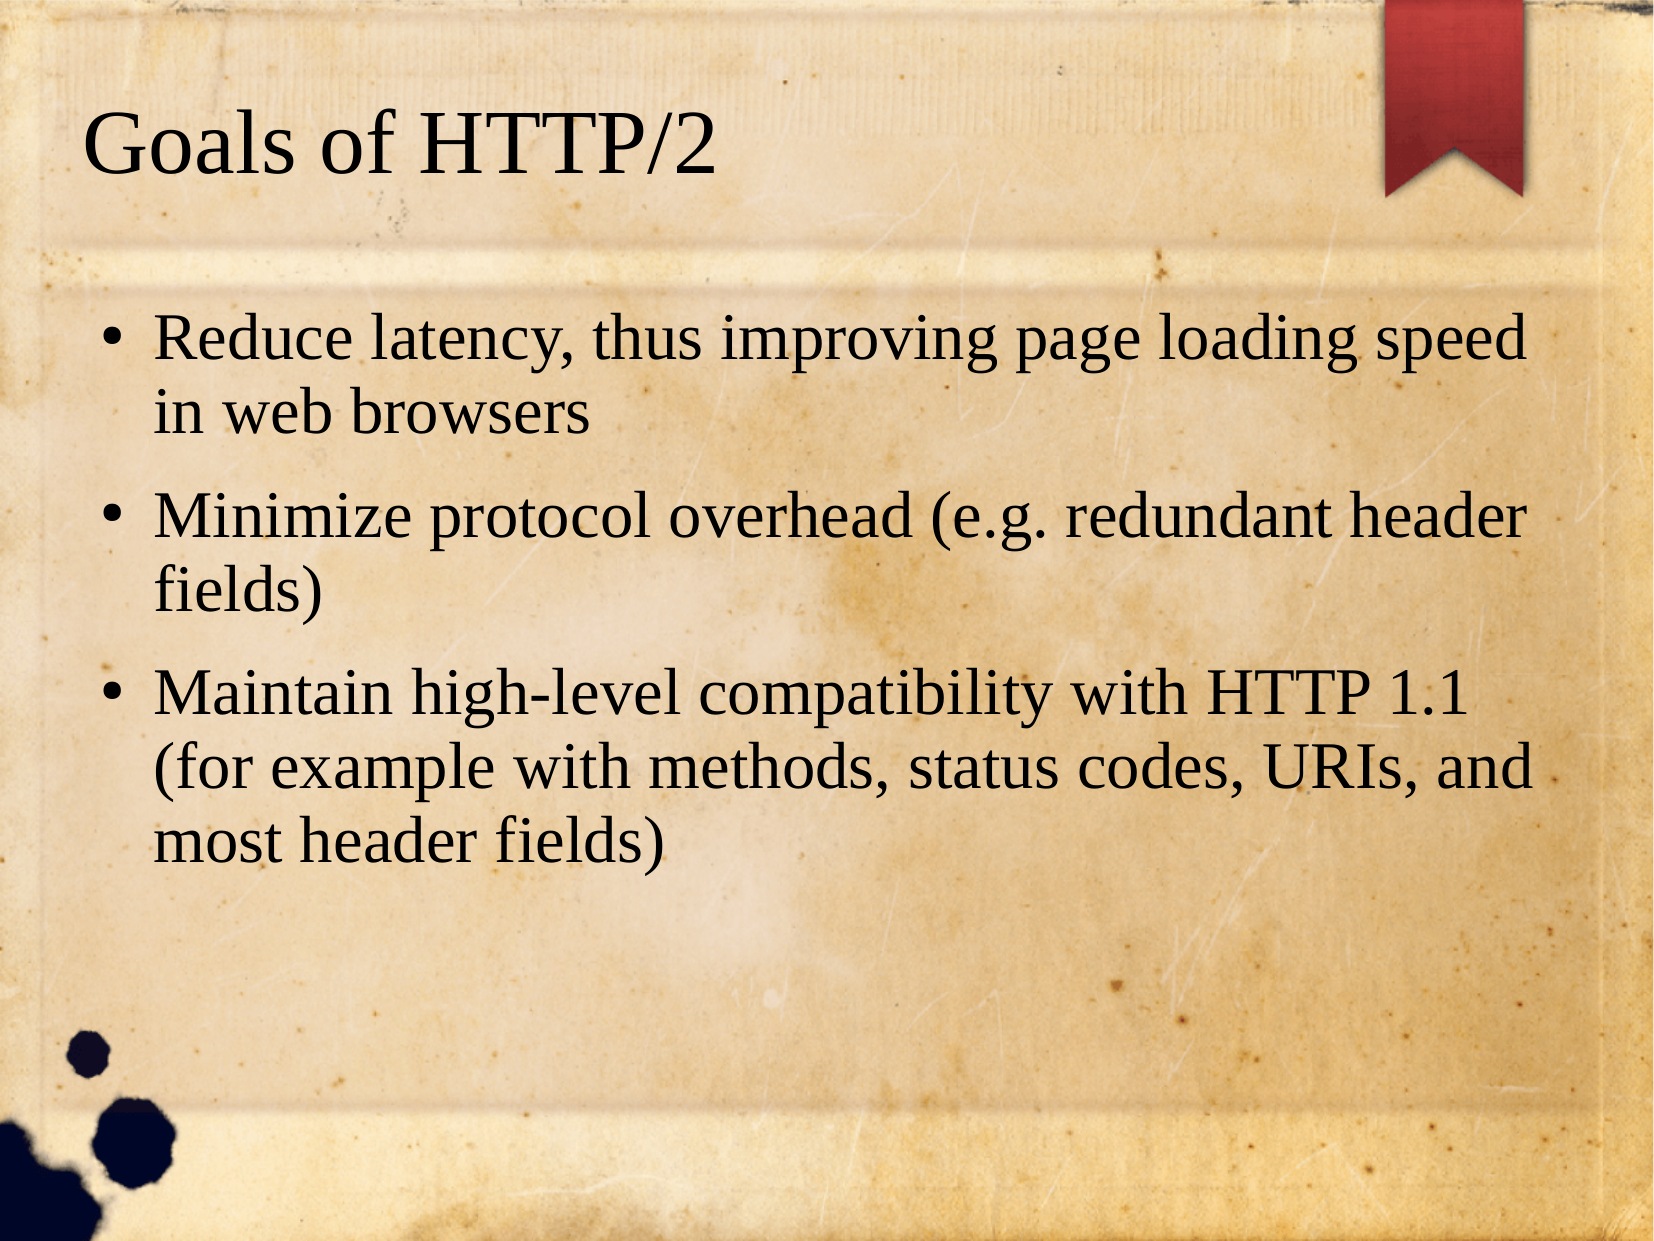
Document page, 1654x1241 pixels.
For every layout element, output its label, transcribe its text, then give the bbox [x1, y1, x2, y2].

list Reduce latency, thus improving page loading speed in web browsers Minimize protocol overhead (e.g. redundant header fields) Maintain high-level compatibility with HTTP 1.1 (for example with methods, status codes, URIs, and most header fields) [82, 300, 1538, 1020]
title Goals of HTTP/2 [82, 49, 1347, 237]
picture [0, 0, 1654, 1241]
